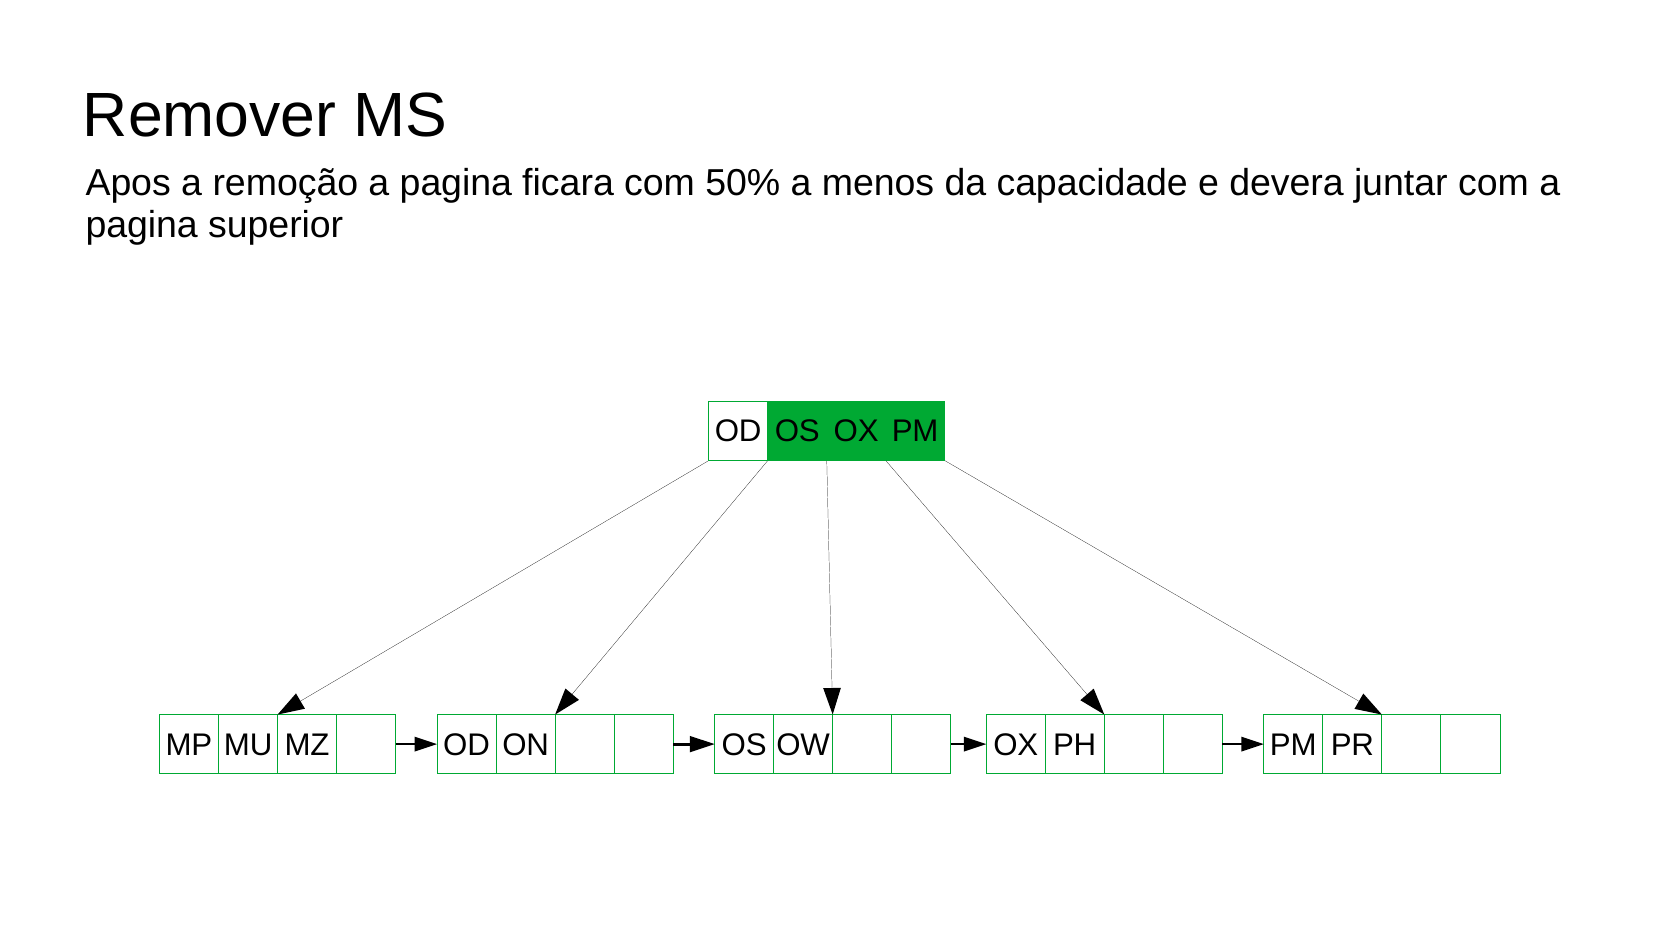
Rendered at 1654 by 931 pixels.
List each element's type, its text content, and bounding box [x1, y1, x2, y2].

text_box PM [885, 401, 945, 461]
text_box OX [986, 714, 1045, 774]
text_box OS [767, 401, 826, 461]
text_box Apos a remoção a pagina ficara com 50% a menos da capacidade e devera juntar com a pagina superior [70, 153, 1595, 260]
text_box OD [437, 714, 496, 774]
text_box PH [1045, 714, 1104, 774]
text_box [832, 714, 951, 774]
text_box MZ [277, 714, 336, 774]
text_box OD [708, 401, 767, 461]
text_box OW [773, 714, 832, 774]
text_box MU [218, 714, 277, 774]
text_box MP [159, 714, 218, 774]
text_box OS [714, 714, 773, 774]
text_box [1104, 714, 1223, 774]
text_box [555, 714, 674, 774]
text_box OX [826, 401, 885, 461]
text_box [1381, 714, 1501, 774]
text_box PM [1263, 714, 1322, 774]
title Remover MS [82, 37, 1571, 153]
text_box [336, 714, 396, 774]
text_box ON [496, 714, 555, 774]
text_box PR [1322, 714, 1381, 774]
